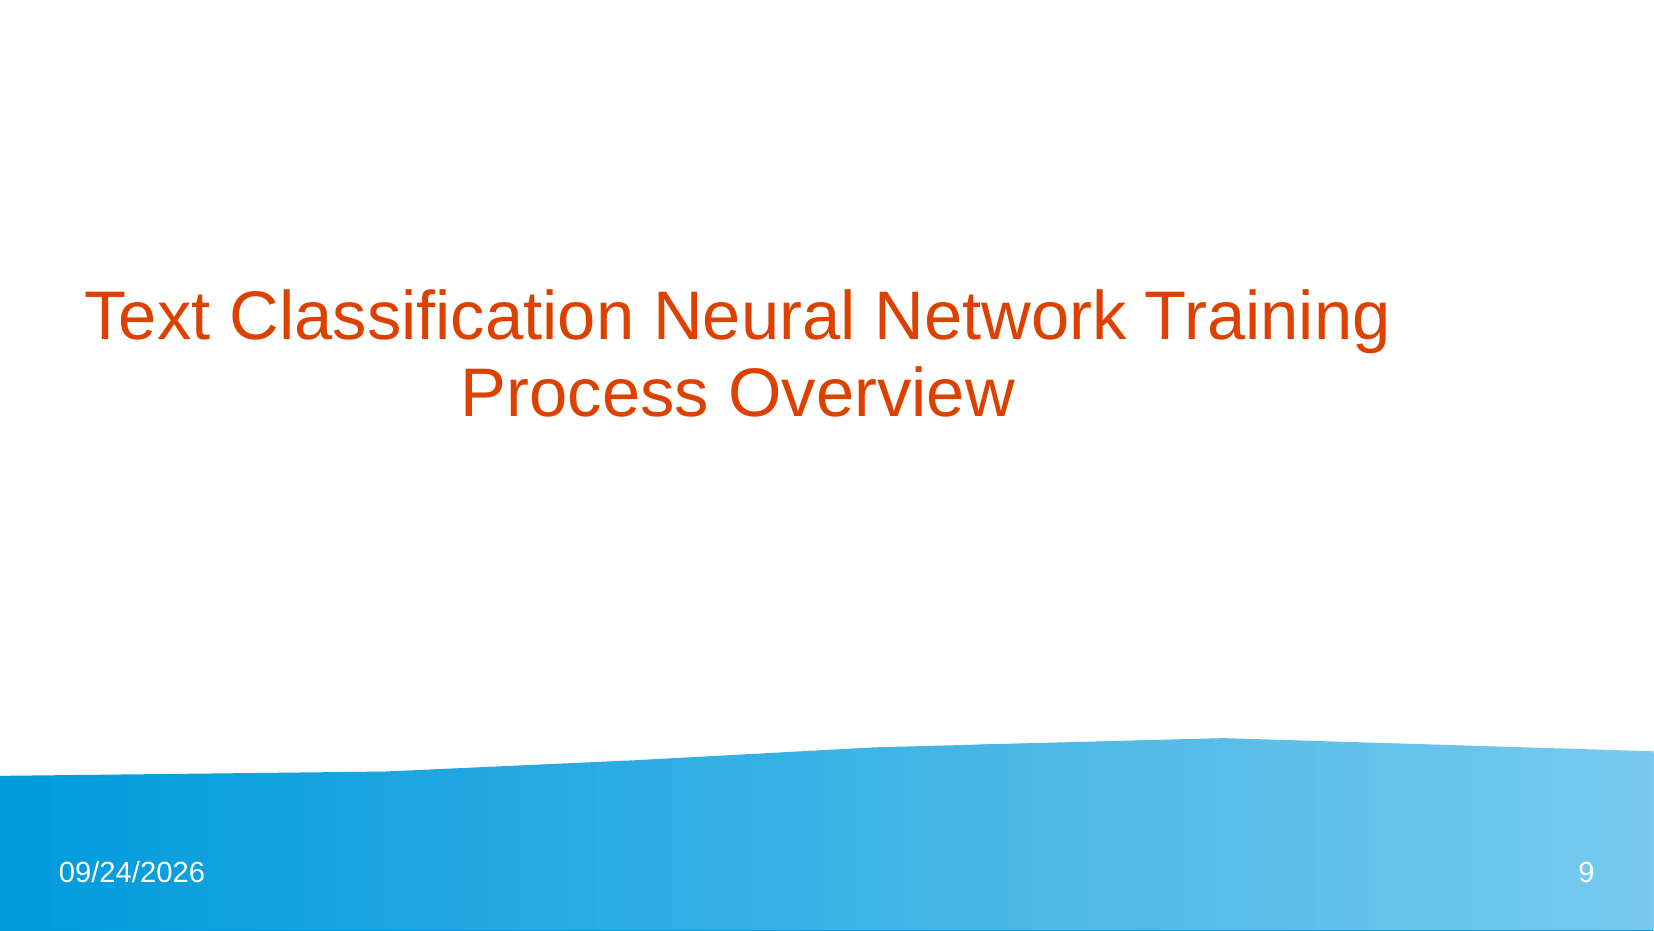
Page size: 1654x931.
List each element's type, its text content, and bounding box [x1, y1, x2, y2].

title Text Classification Neural Network Training Process Overview [0, 265, 1477, 443]
